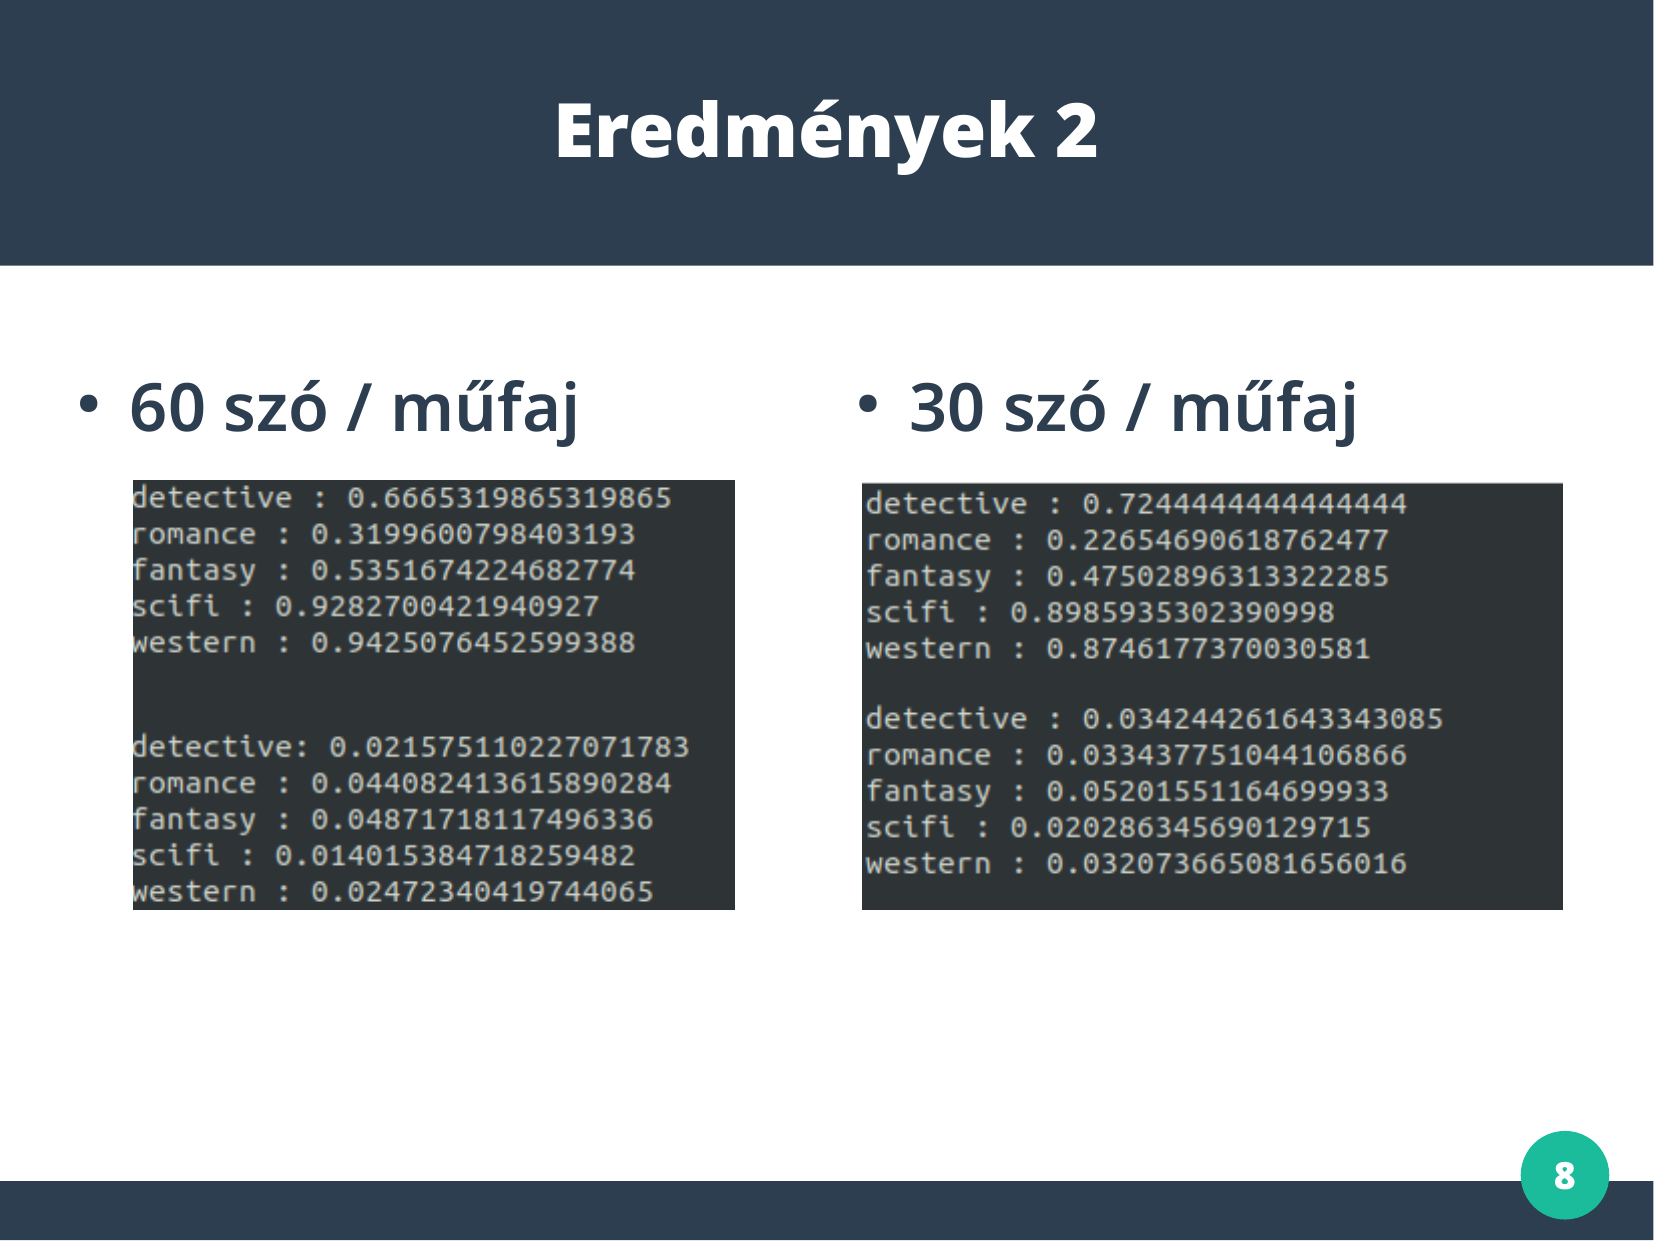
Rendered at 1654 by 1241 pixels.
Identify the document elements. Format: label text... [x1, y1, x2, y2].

list 30 szó / műfaj [838, 360, 1524, 532]
picture [862, 482, 1563, 910]
title Eredmények 2 [59, 49, 1595, 207]
picture [133, 480, 735, 910]
list 60 szó / műfaj [59, 360, 745, 532]
